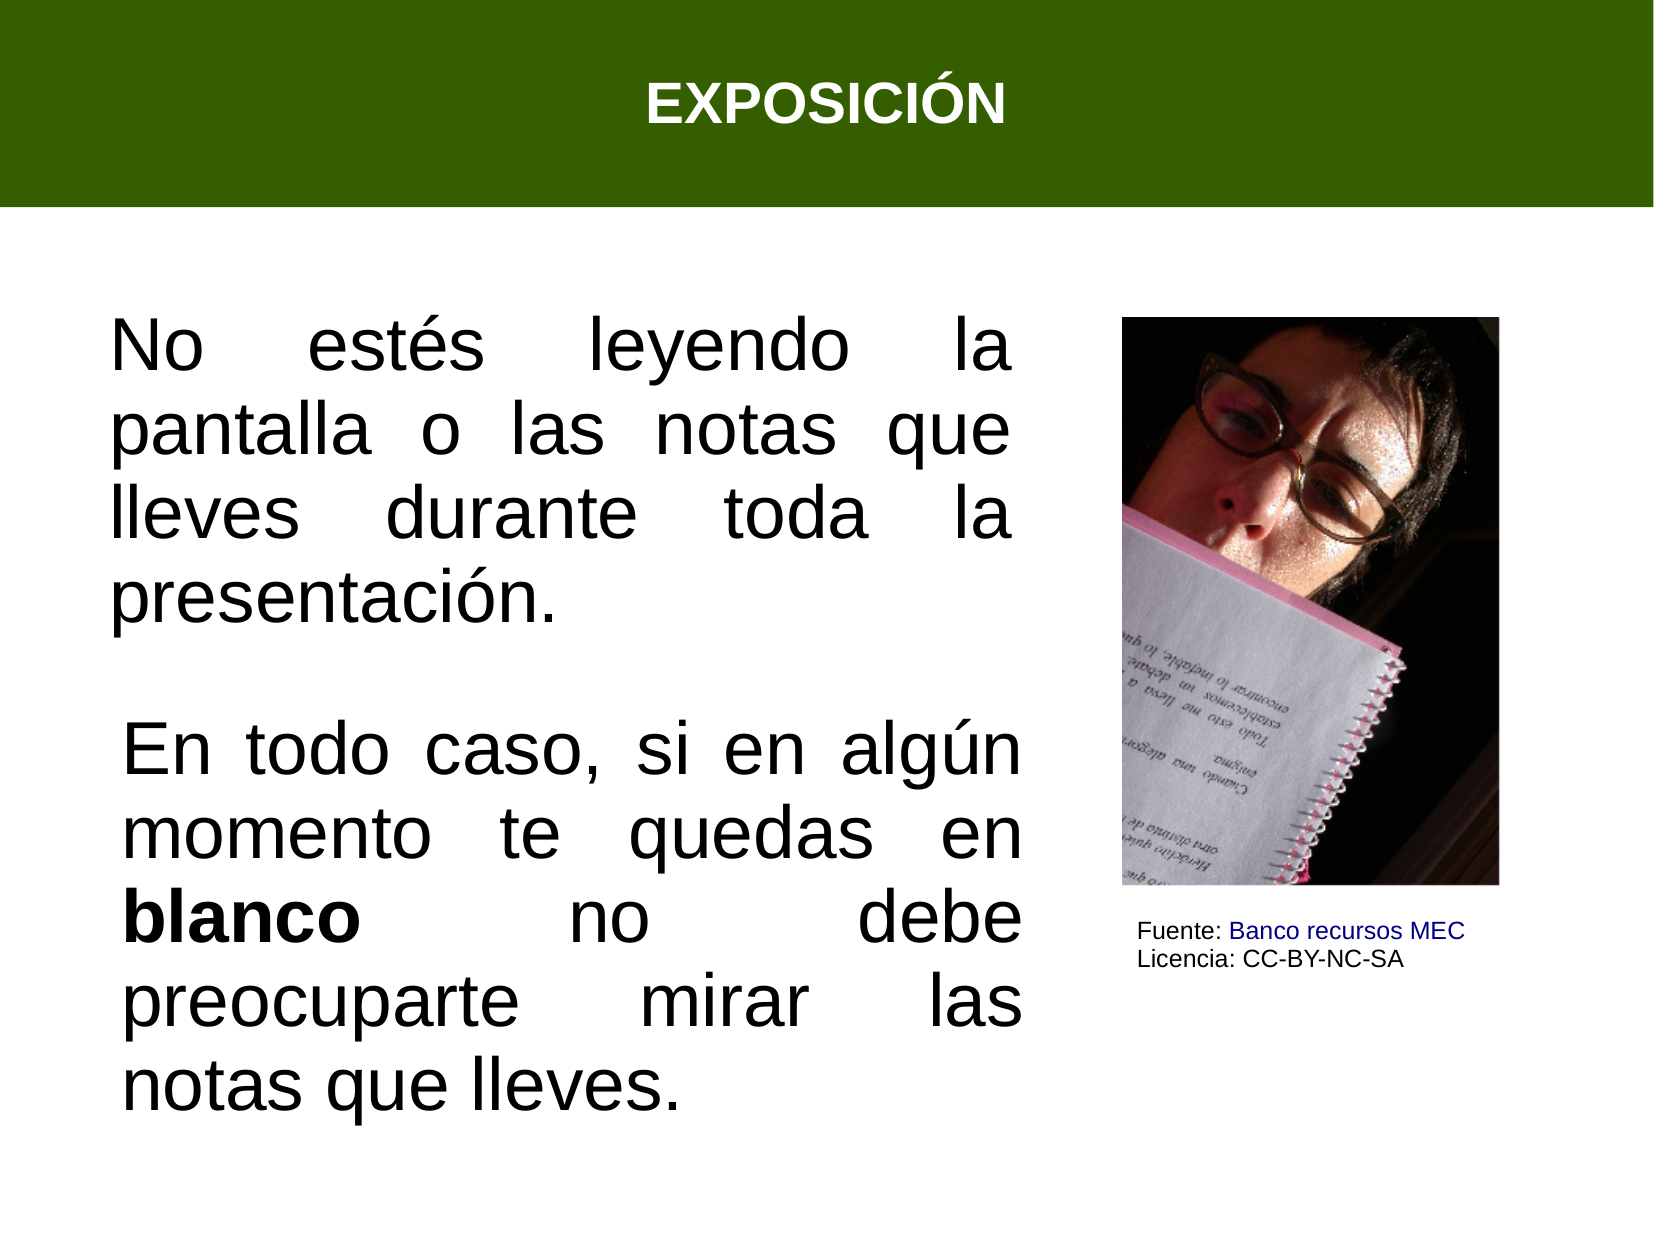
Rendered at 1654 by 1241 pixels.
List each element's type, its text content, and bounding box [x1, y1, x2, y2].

text_box En todo caso, si en algún momento te quedas en blanco no debe preocuparte mirar las notas que lleves. [106, 699, 1040, 1134]
text_box Fuente: Banco recursos MEC Licencia: CC-BY-NC-SA [1122, 909, 1501, 981]
picture [1122, 317, 1501, 887]
title EXPOSICIÓN [0, 0, 1654, 208]
text_box No estés leyendo la pantalla o las notas que lleves durante toda la presentación. [94, 295, 1028, 647]
